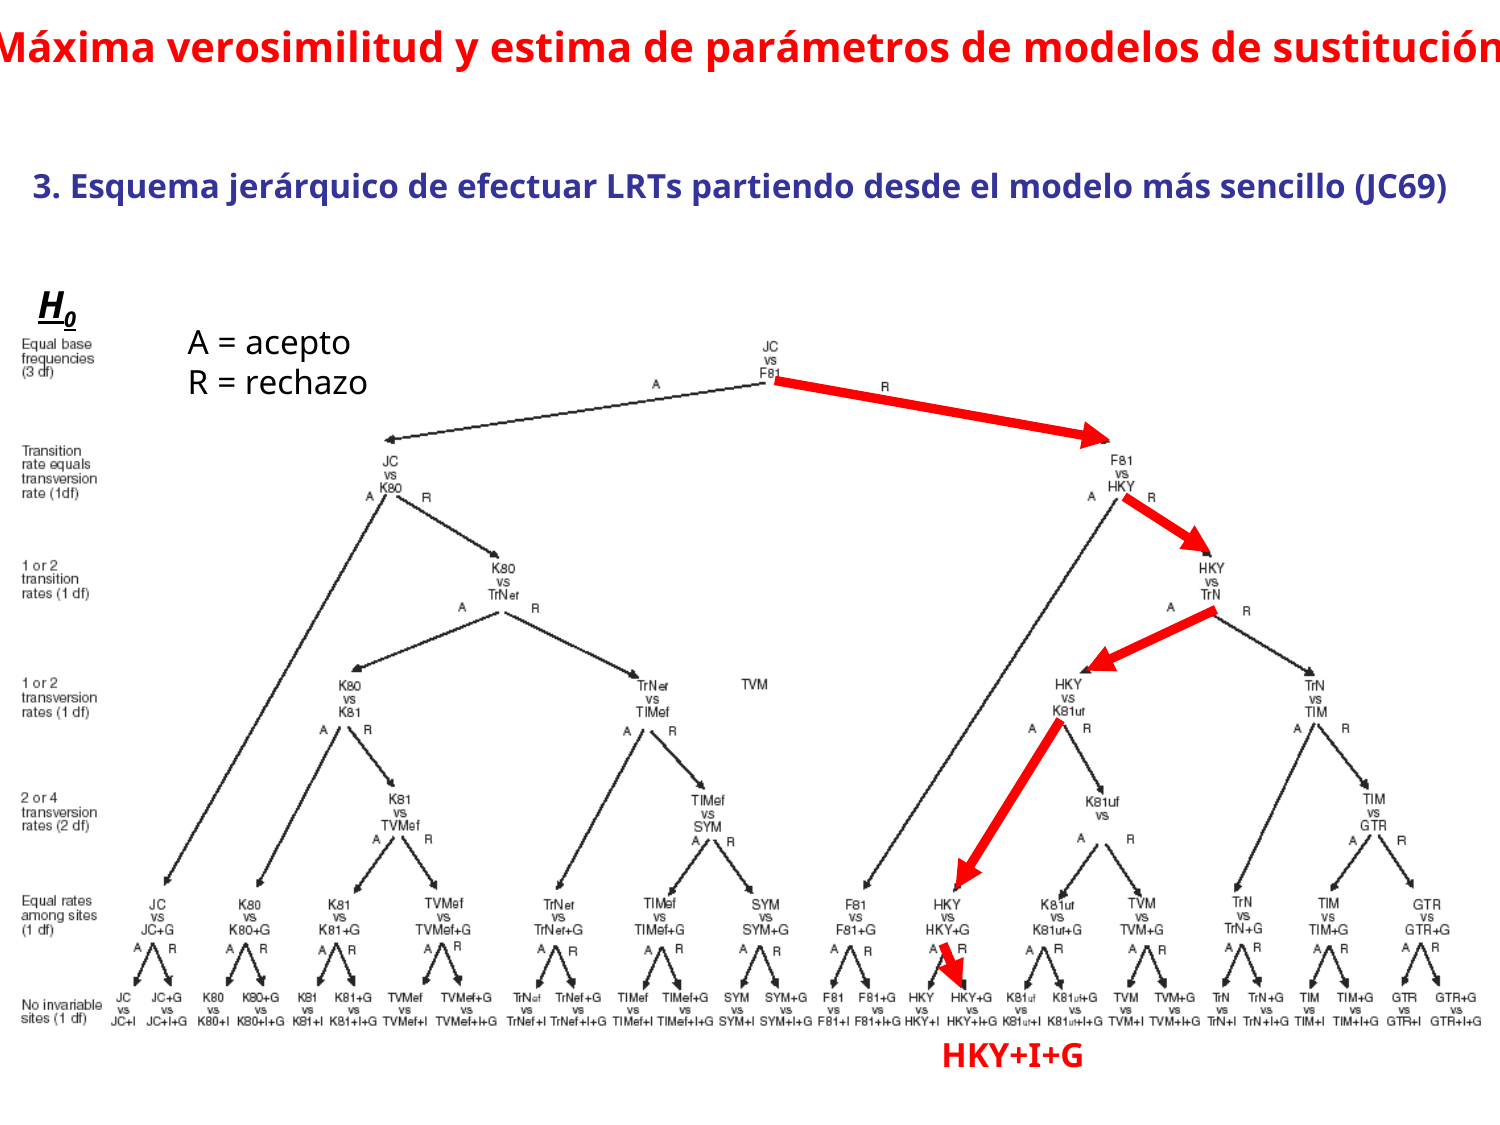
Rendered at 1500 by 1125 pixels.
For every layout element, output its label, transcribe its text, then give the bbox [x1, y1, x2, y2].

text_box A = acepto R = rechazo [172, 313, 384, 409]
text_box Máxima verosimilitud y estima de parámetros de modelos de sustitución [0, 13, 1500, 79]
text_box 3. Esquema jerárquico de efectuar LRTs partiendo desde el modelo más sencillo (JC69) [18, 143, 1474, 213]
text_box H0 [23, 273, 92, 340]
text_box HKY+I+G [926, 1027, 1100, 1083]
picture [11, 328, 1489, 1043]
